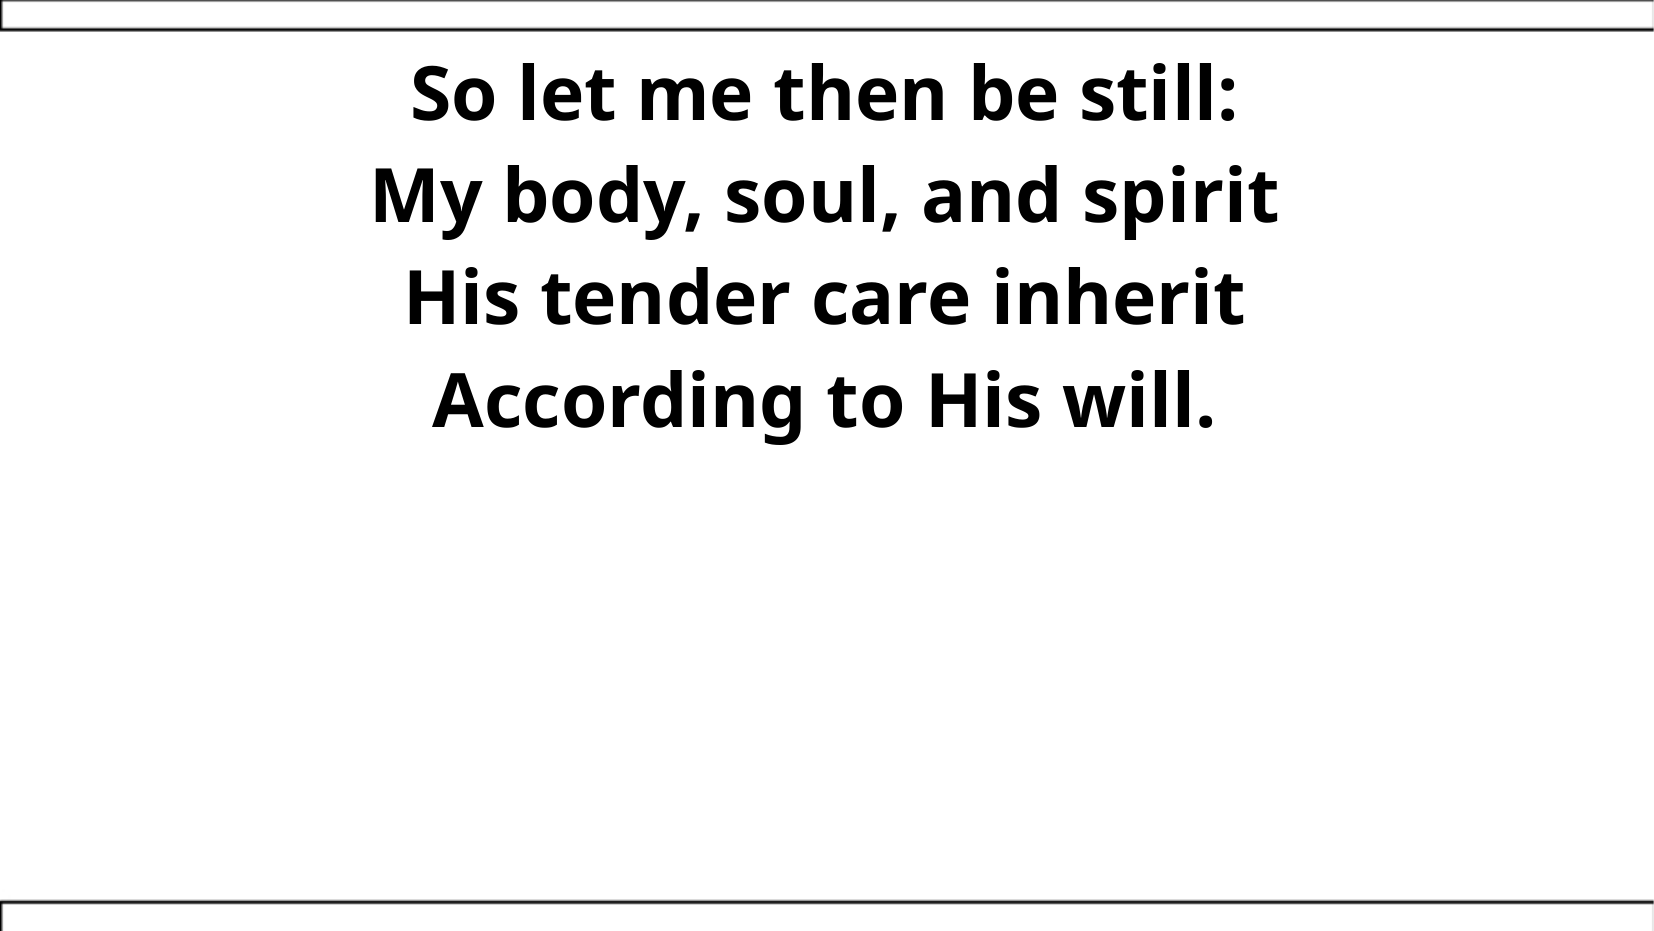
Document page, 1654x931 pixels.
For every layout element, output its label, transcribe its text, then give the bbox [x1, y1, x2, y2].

picture [0, 0, 1654, 931]
text_box So let me then be still: My body, soul, and spirit His tender care inherit According to His will. [90, 32, 1561, 447]
